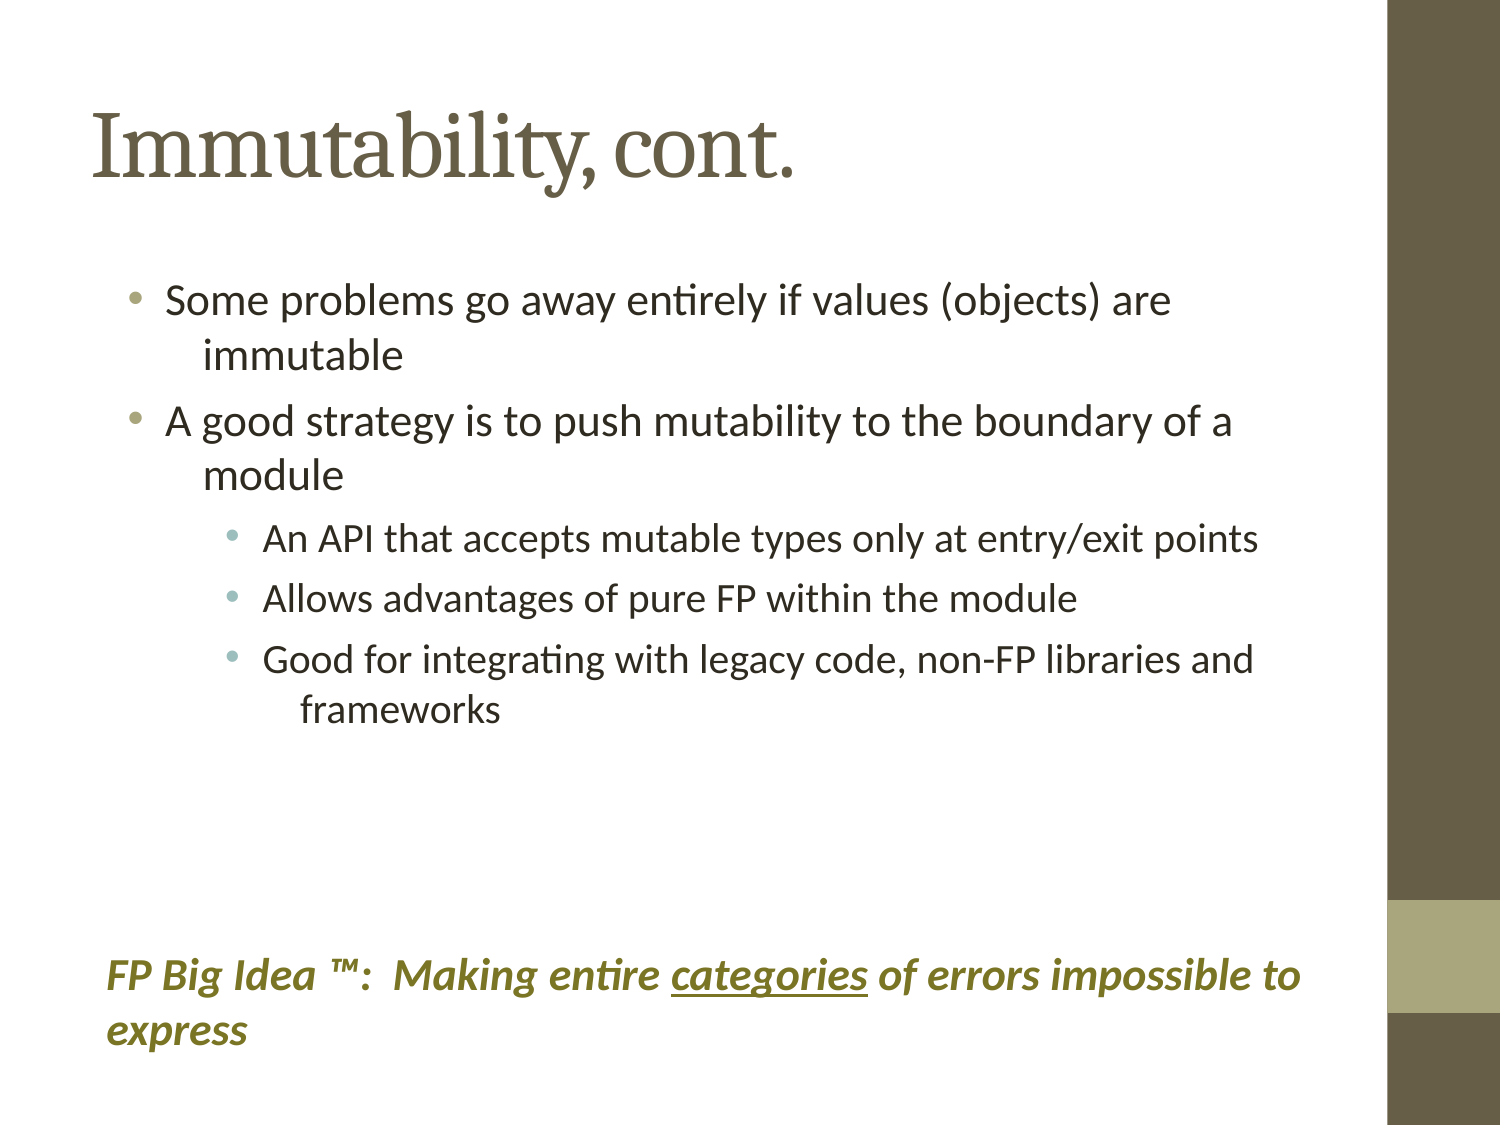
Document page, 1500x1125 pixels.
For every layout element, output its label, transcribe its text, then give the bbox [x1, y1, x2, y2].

text_box FP Big Idea ™: Making entire categories of errors impossible to express [72, 937, 1323, 1063]
list Some problems go away entirely if values (objects) are immutable A good strategy is to push mutability to the boundary of a module An API that accepts mutable types only at entry/exit points Allows advantages of pure FP within the module Good for integrating with legacy code, non-FP libraries and frameworks [75, 262, 1326, 1051]
title Immutability, cont. [75, 45, 1326, 233]
